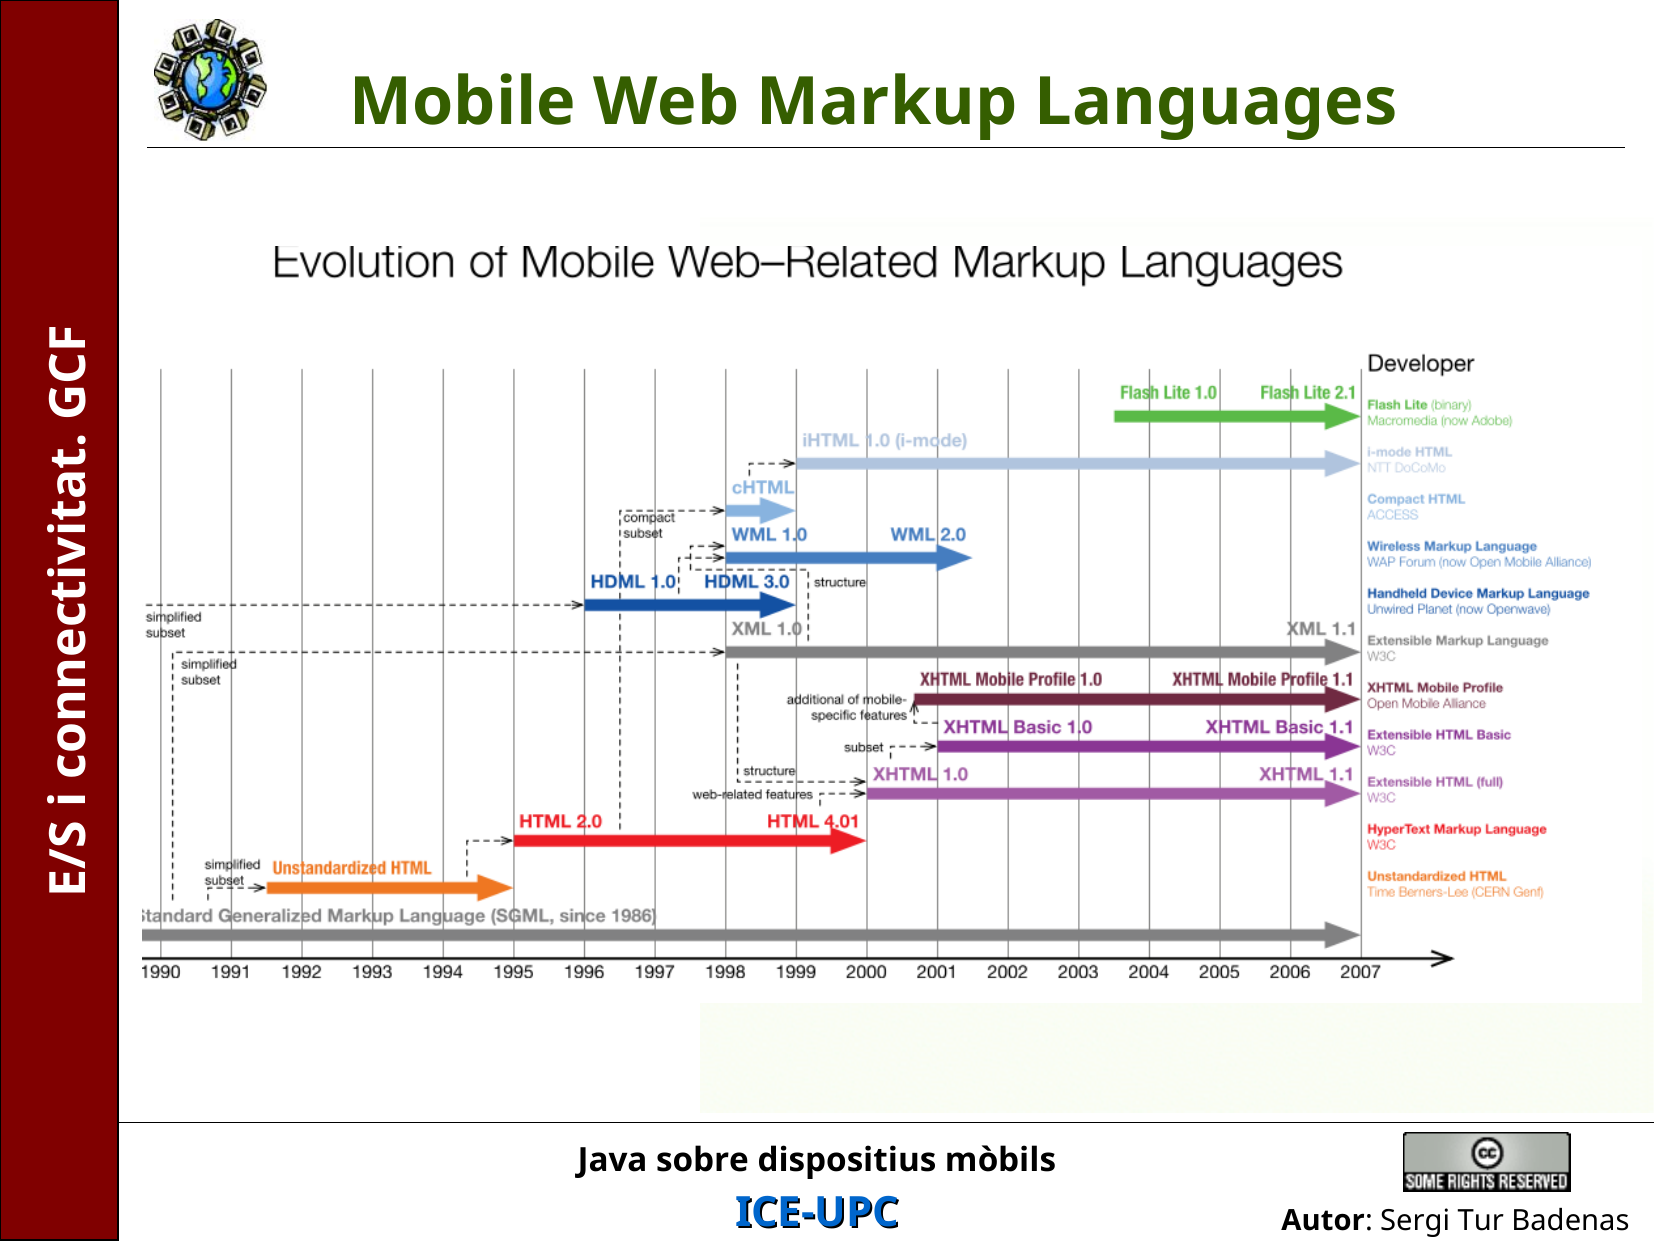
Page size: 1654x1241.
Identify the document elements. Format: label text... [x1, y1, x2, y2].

picture [142, 217, 1654, 1113]
picture [154, 19, 268, 56]
title Mobile Web Markup Languages [129, 56, 1619, 141]
picture [1403, 1132, 1571, 1192]
